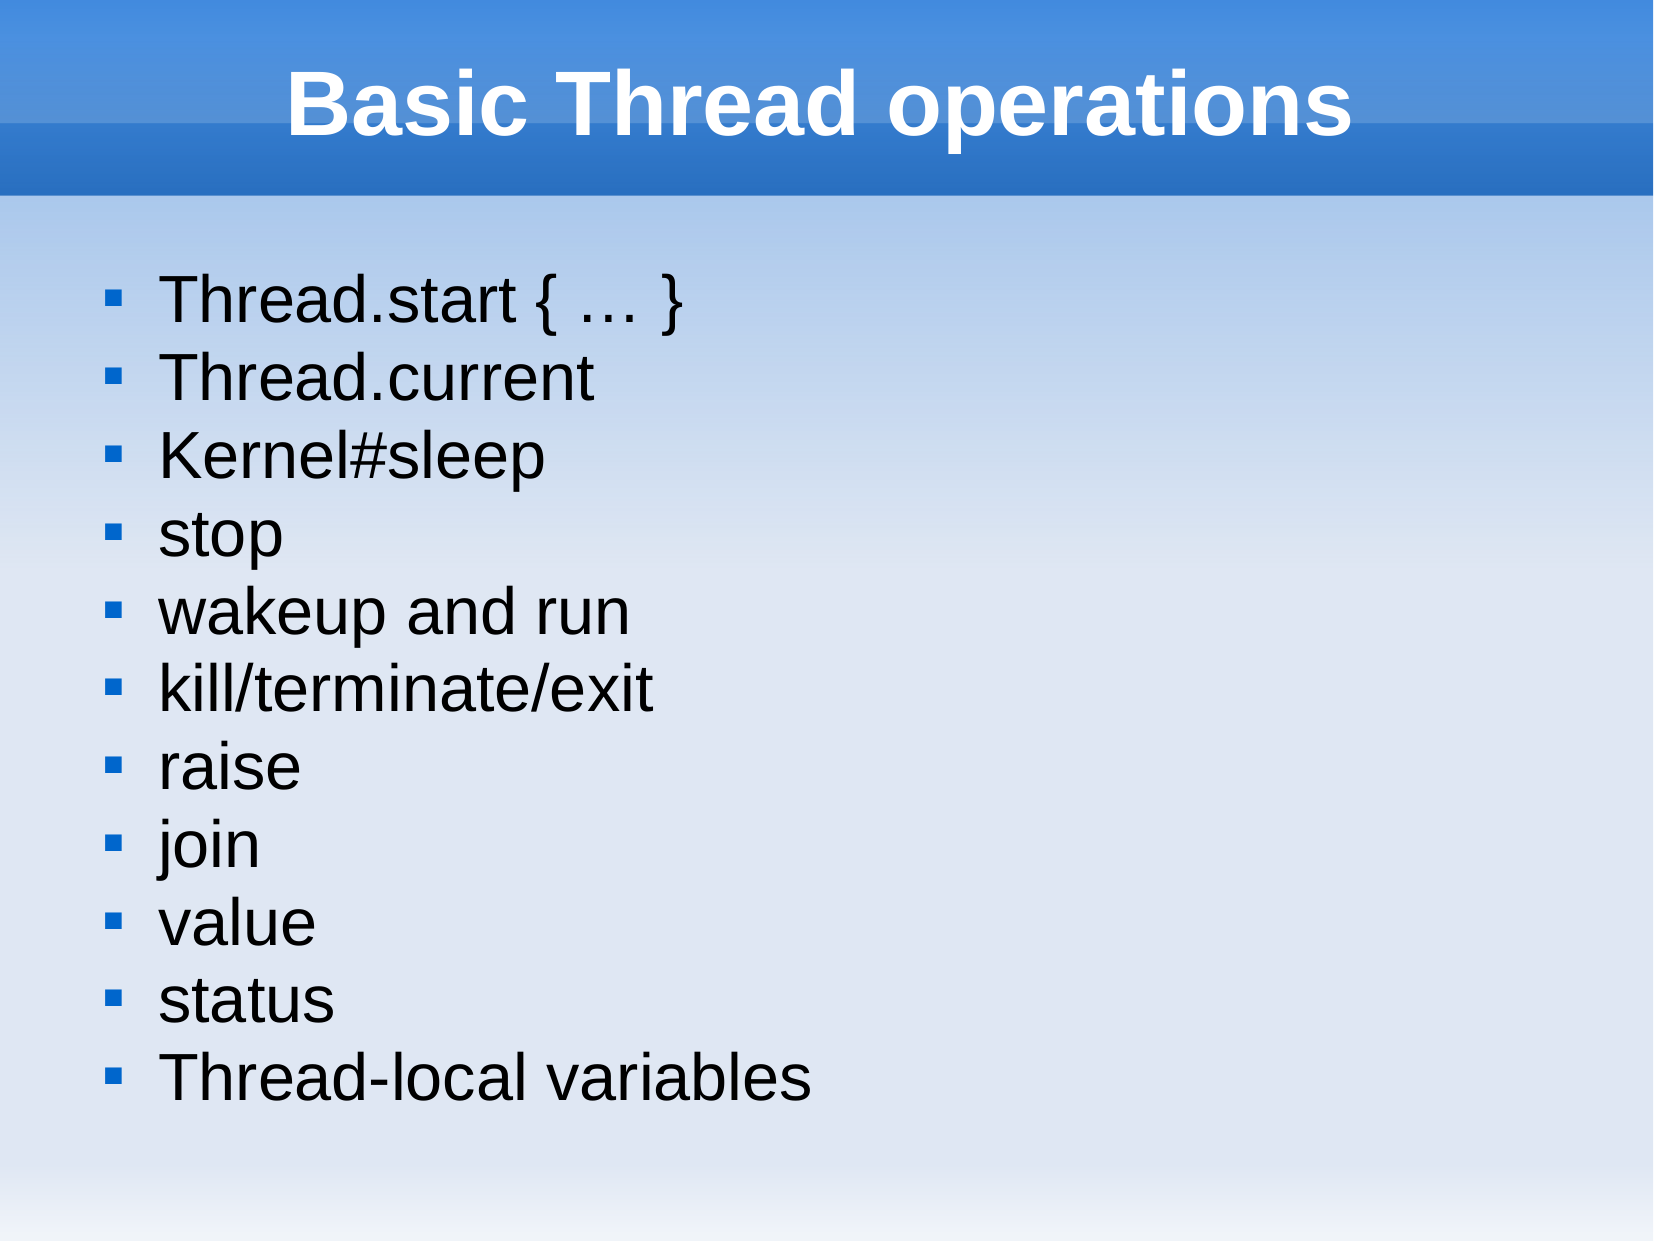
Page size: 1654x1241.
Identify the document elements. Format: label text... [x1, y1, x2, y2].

list Thread.start { … } Thread.current Kernel#sleep stop wakeup and run kill/terminate/exit raise join value status Thread-local variables [87, 262, 1576, 1116]
title Basic Thread operations [76, 7, 1565, 200]
picture [0, 0, 1654, 1241]
